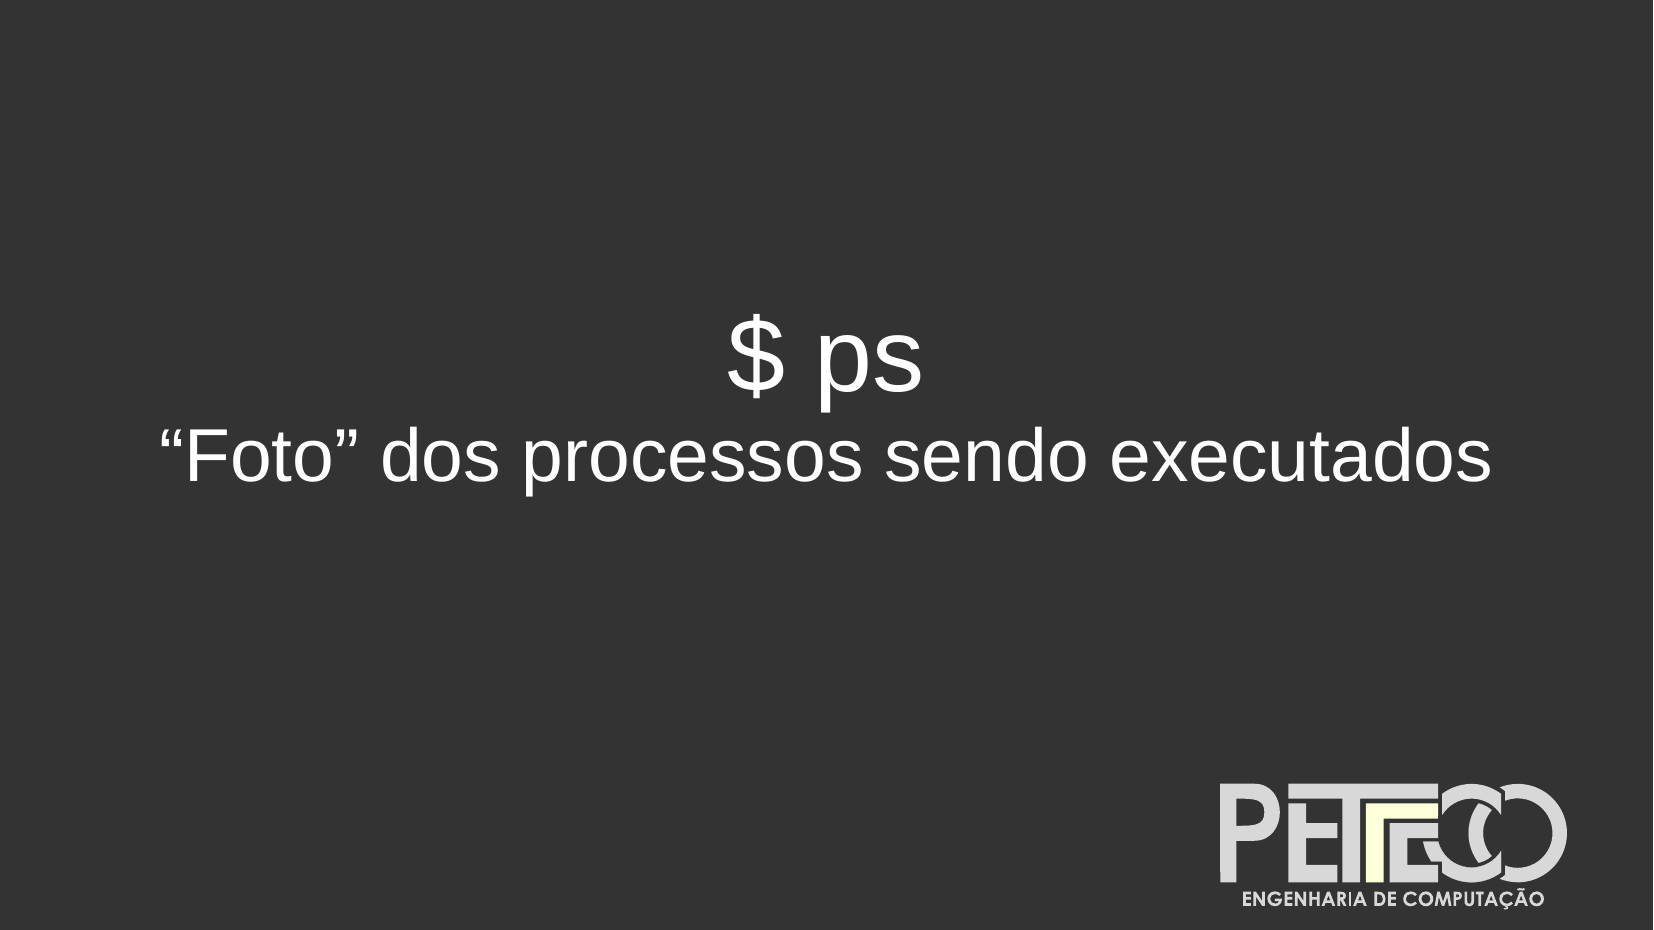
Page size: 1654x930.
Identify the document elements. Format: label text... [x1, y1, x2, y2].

subtitle $ ps “Foto” dos processos sendo executados [82, 37, 1571, 757]
